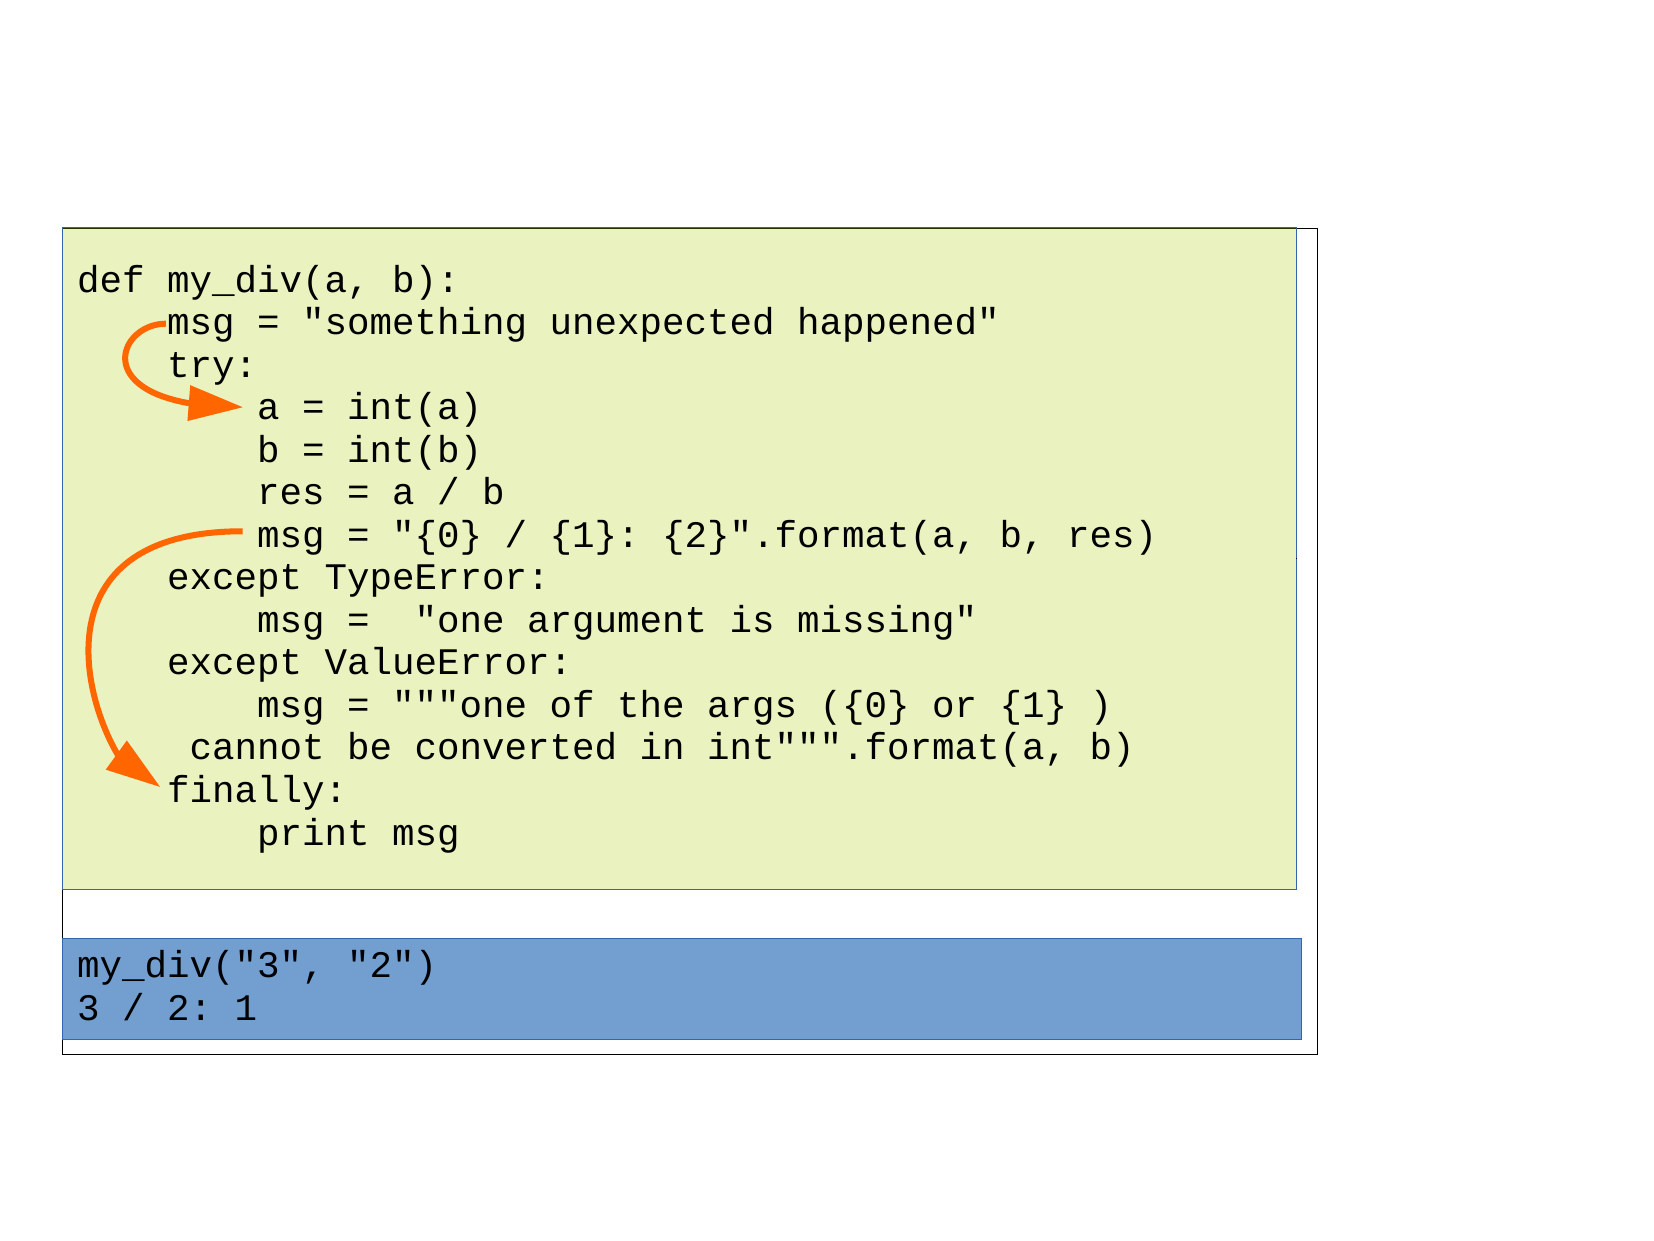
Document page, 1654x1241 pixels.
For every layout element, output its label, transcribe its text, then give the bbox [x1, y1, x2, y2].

text_box my_div("3", "2") 3 / 2: 1 [62, 938, 1302, 1040]
text_box [62, 228, 1318, 1055]
text_box def my_div(a, b): msg = "something unexpected happened" try: a = int(a) b = int(b) res = a / b msg = "{0} / {1}: {2}".format(a, b, res) except TypeError: msg = "one argument is missing" except ValueError: msg = """one of the args ({0} or {1} ) cannot be converted in int""".format(a, b) finally: print msg [62, 227, 1297, 890]
